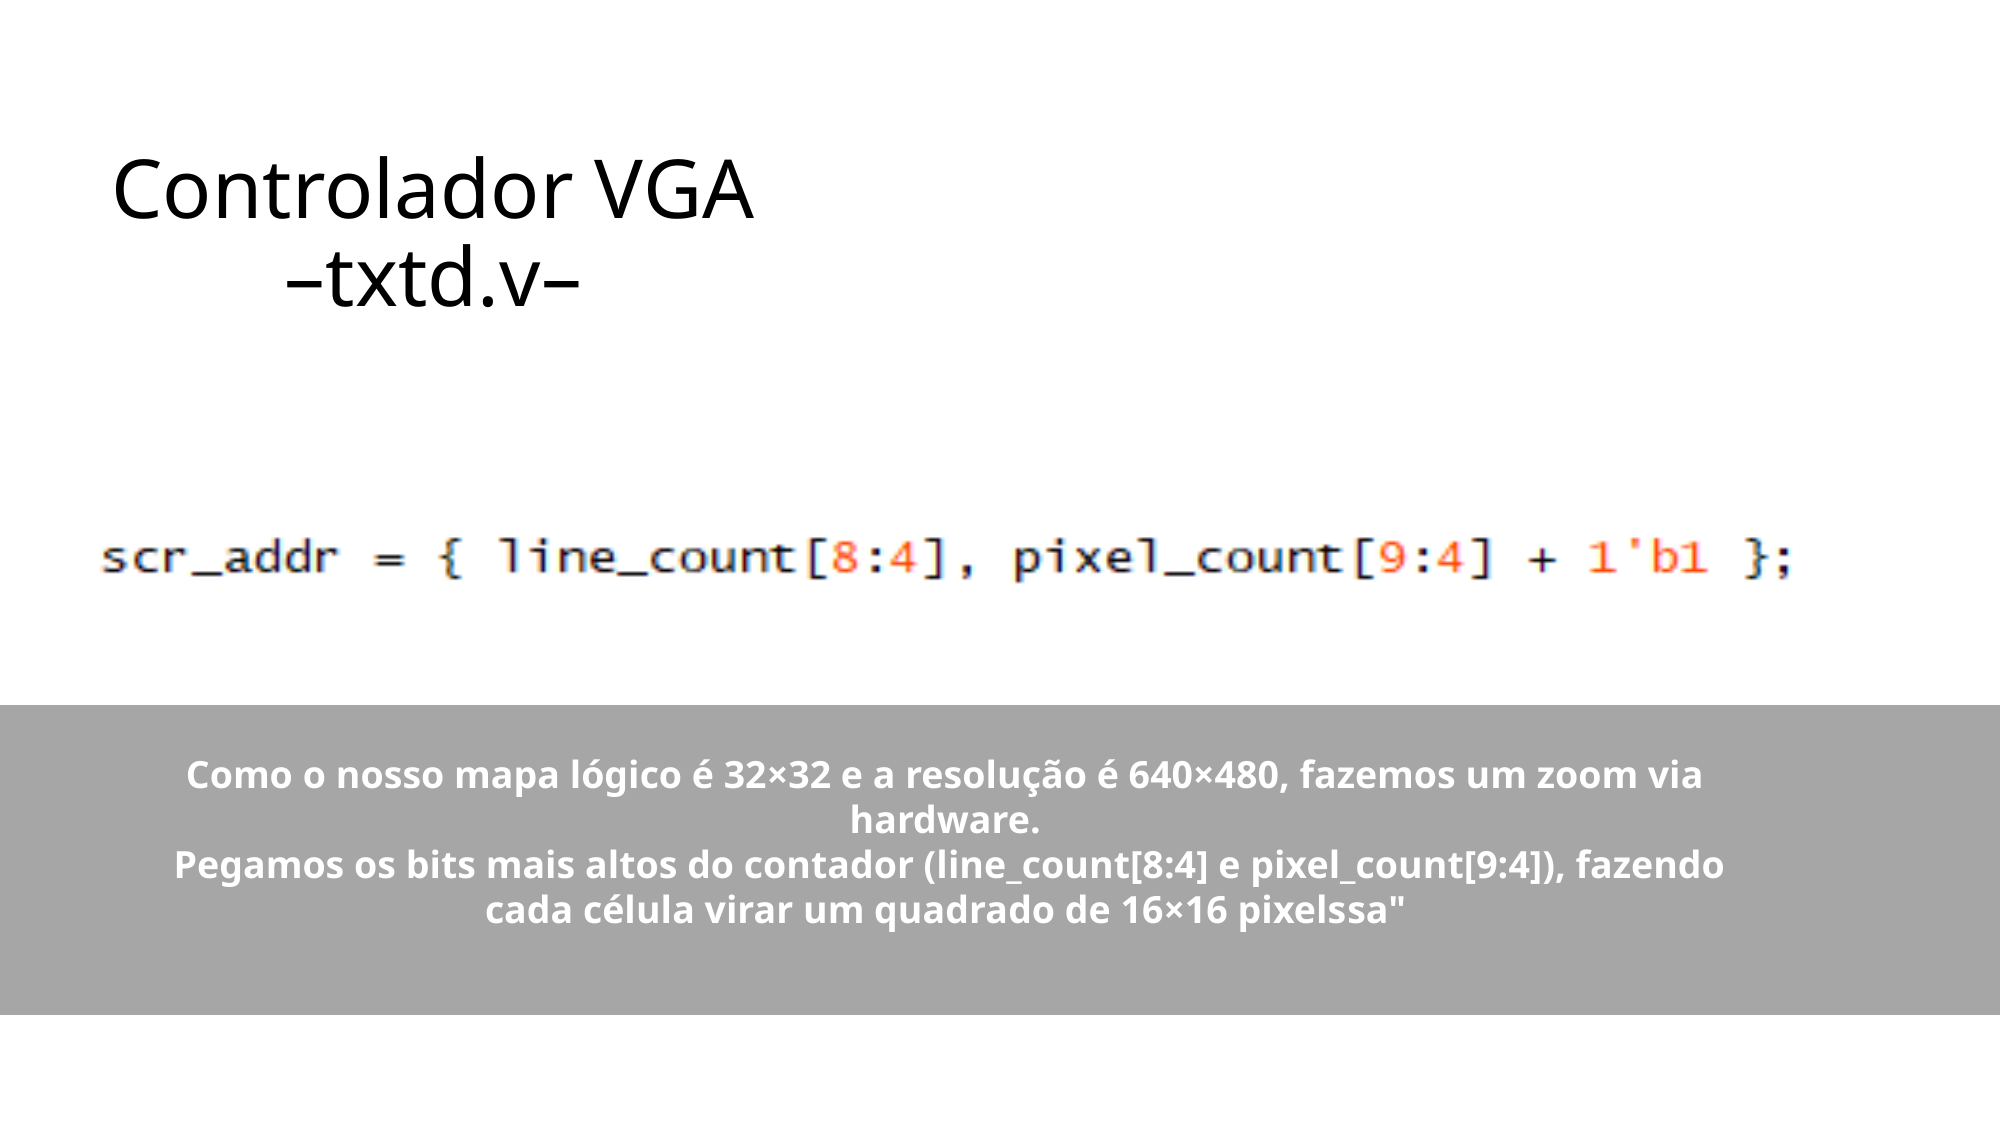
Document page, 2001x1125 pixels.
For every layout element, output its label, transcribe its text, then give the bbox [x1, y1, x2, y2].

text_box Como o nosso mapa lógico é 32×32 e a resolução é 640×480, fazemos um zoom via hardware. Pegamos os bits mais altos do contador (line_count[8:4] e pixel_count[9:4]), fazendo cada célula virar um quadrado de 16×16 pixelssa" [147, 744, 1743, 941]
title Controlador VGA –txtd.v– [84, 108, 784, 364]
picture [83, 536, 1804, 587]
text_box [0, 705, 2000, 1015]
